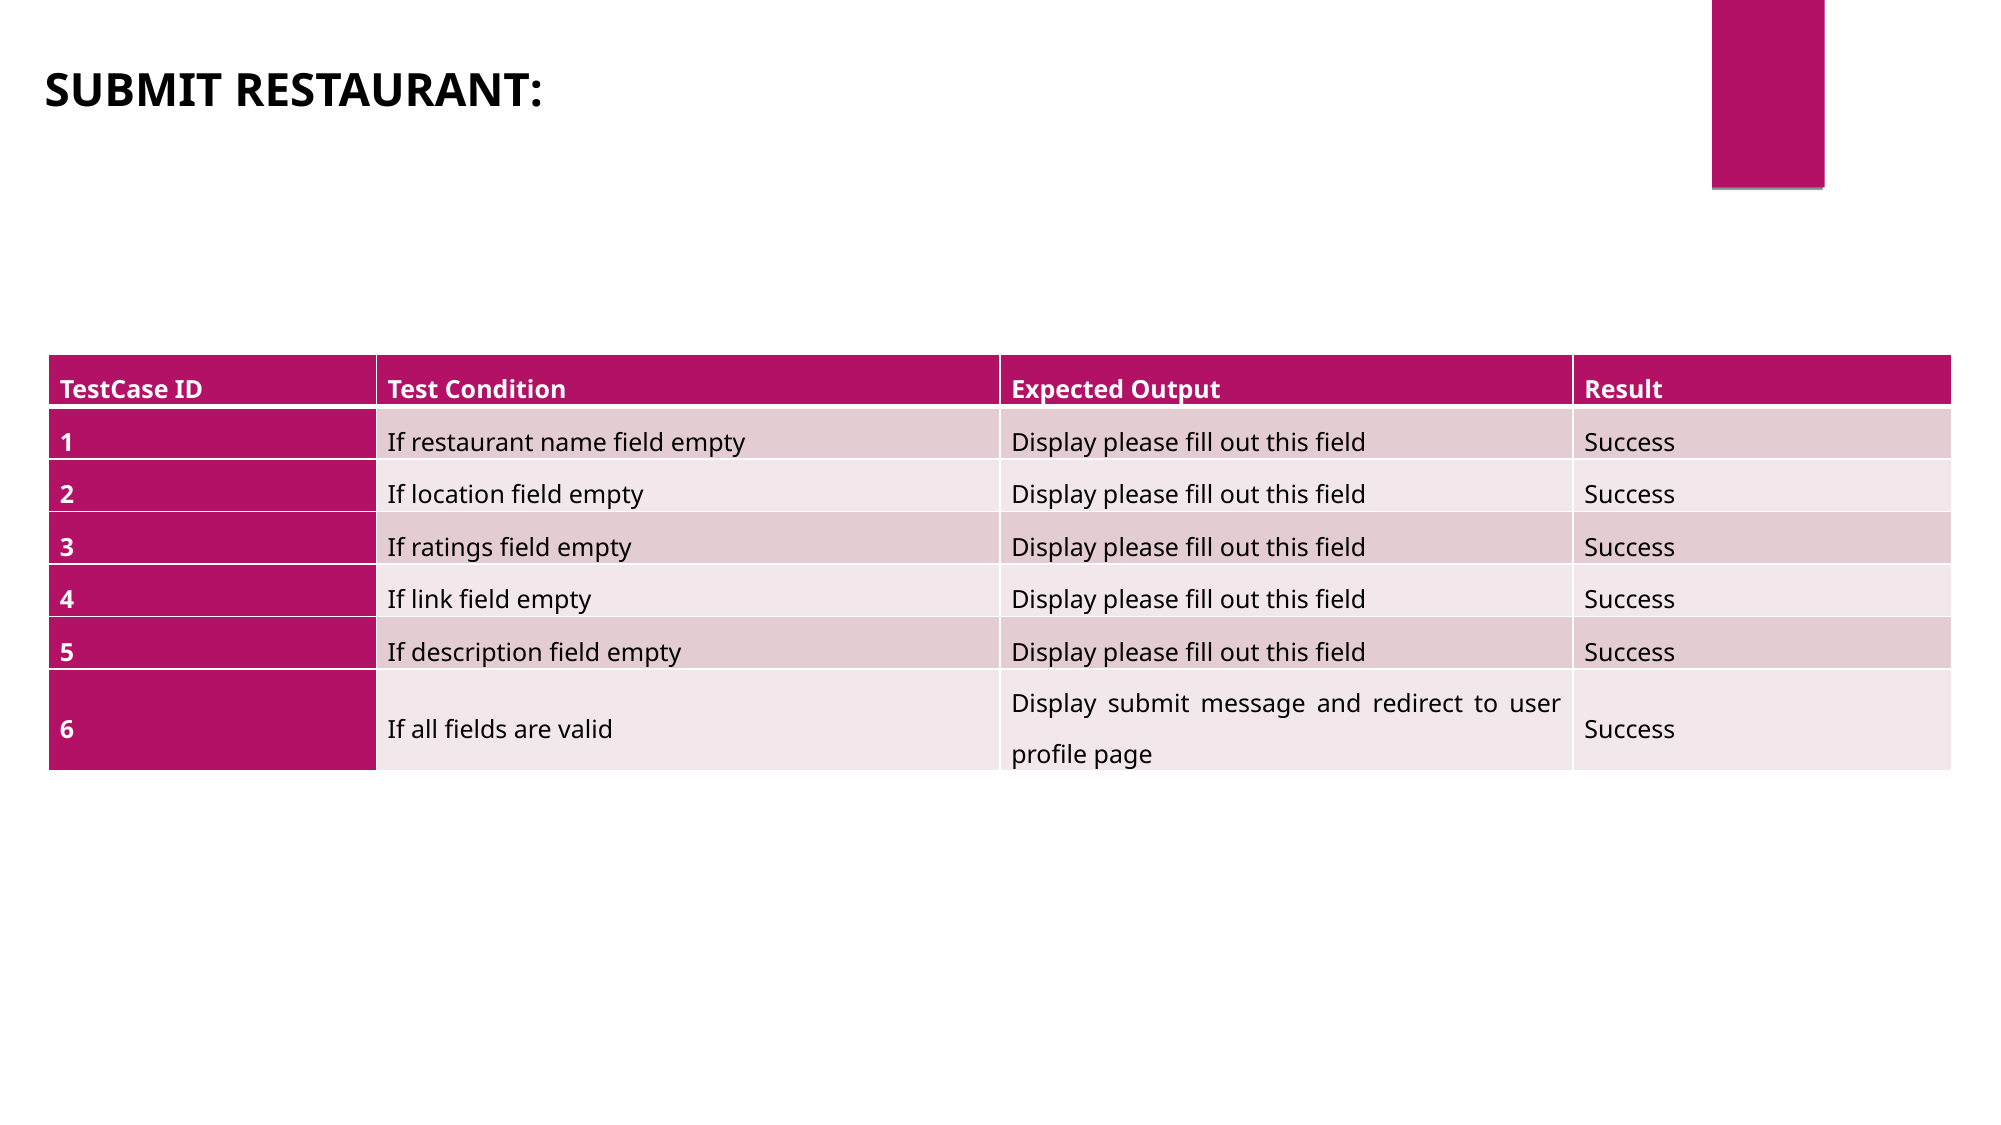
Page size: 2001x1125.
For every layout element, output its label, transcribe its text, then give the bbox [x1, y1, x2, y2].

table_cell Display please fill out this field [1001, 409, 1572, 458]
table_cell If restaurant name field empty [377, 409, 999, 458]
table_cell 2 [49, 460, 376, 511]
table_cell Success [1574, 460, 1951, 511]
table_cell 1 [49, 409, 376, 458]
table_cell Success [1574, 670, 1951, 770]
table_cell Display submit message and redirect to user profile page [1001, 670, 1572, 770]
table_cell If description field empty [377, 617, 999, 668]
table_cell 4 [49, 565, 376, 616]
table_cell If ratings field empty [377, 512, 999, 563]
table_cell Success [1574, 512, 1951, 563]
table_cell If location field empty [377, 460, 999, 511]
title SUBMIT RESTAURANT: [29, 29, 1467, 146]
table_cell Success [1574, 565, 1951, 616]
table_cell If link field empty [377, 565, 999, 616]
table_cell Display please fill out this field [1001, 512, 1572, 563]
table_cell 6 [49, 670, 376, 770]
table_cell Success [1574, 617, 1951, 668]
table_cell Display please fill out this field [1001, 565, 1572, 616]
table_cell 3 [49, 512, 376, 563]
table_cell Display please fill out this field [1001, 460, 1572, 511]
table_header Result [1574, 355, 1951, 404]
table_header Expected Output [1001, 355, 1572, 404]
table_cell Display please fill out this field [1001, 617, 1572, 668]
table_cell If all fields are valid [377, 670, 999, 770]
table_cell 5 [49, 617, 376, 668]
table_header Test Condition [377, 355, 999, 404]
table_cell Success [1574, 409, 1951, 458]
table_header TestCase ID [49, 355, 376, 404]
